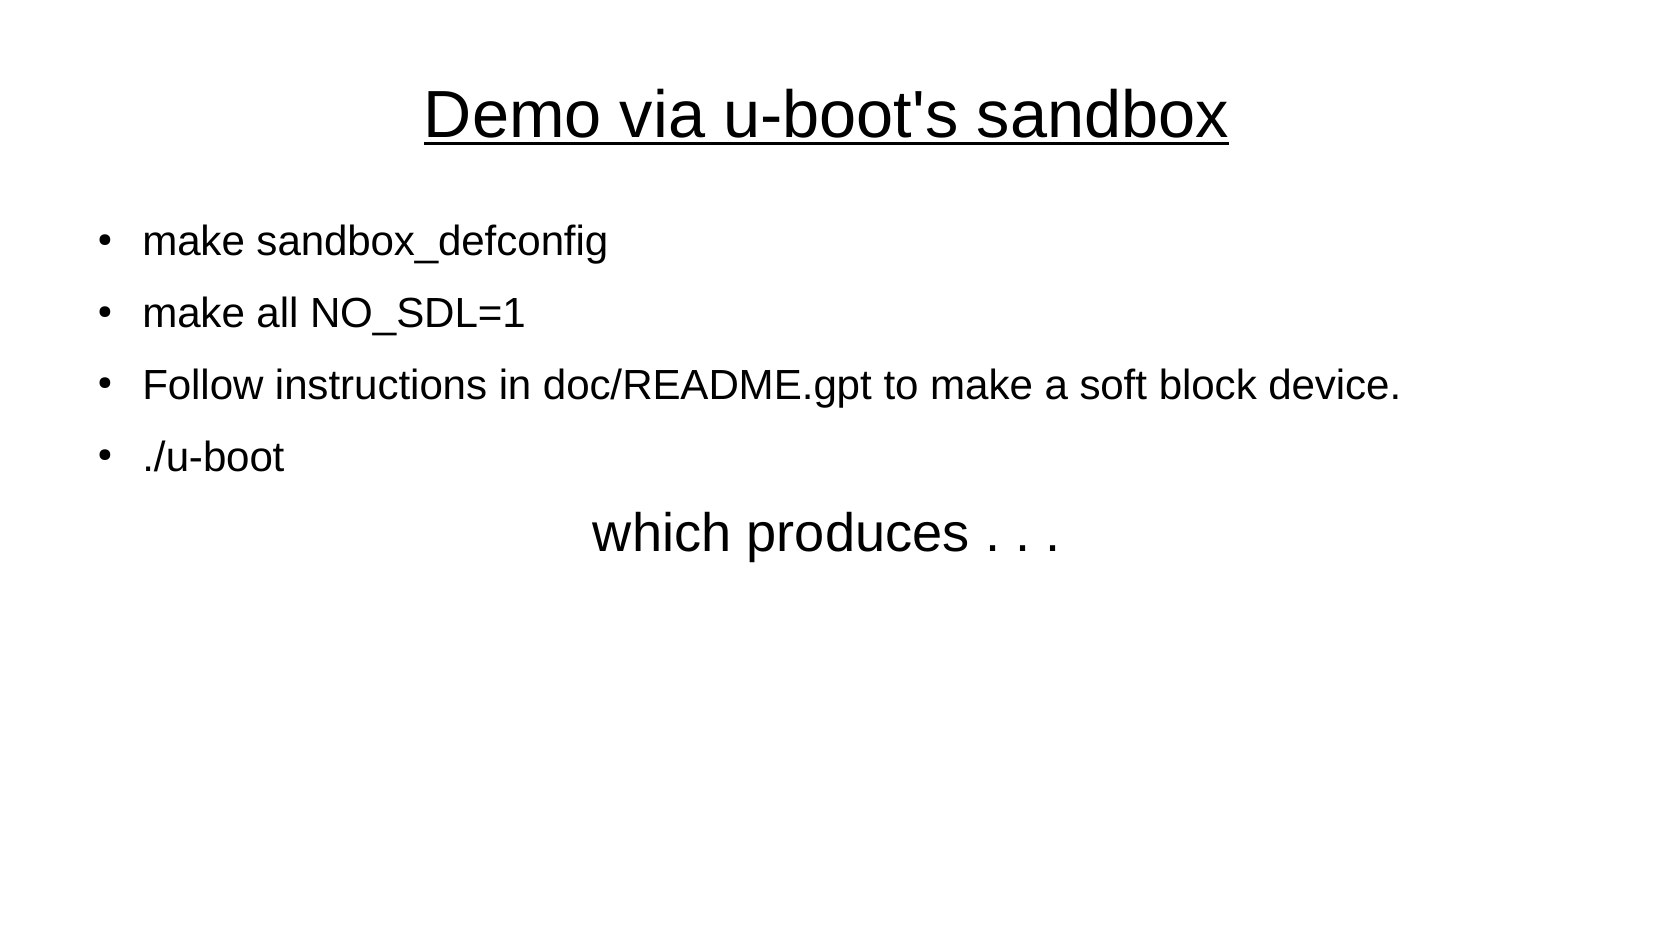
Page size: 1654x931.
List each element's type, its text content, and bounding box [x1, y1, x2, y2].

list make sandbox_defconfig make all NO_SDL=1 Follow instructions in doc/README.gpt to make a soft block device. ./u-boot [82, 217, 1571, 481]
text_box which produces . . . [578, 495, 1076, 571]
title Demo via u-boot's sandbox [82, 37, 1571, 193]
